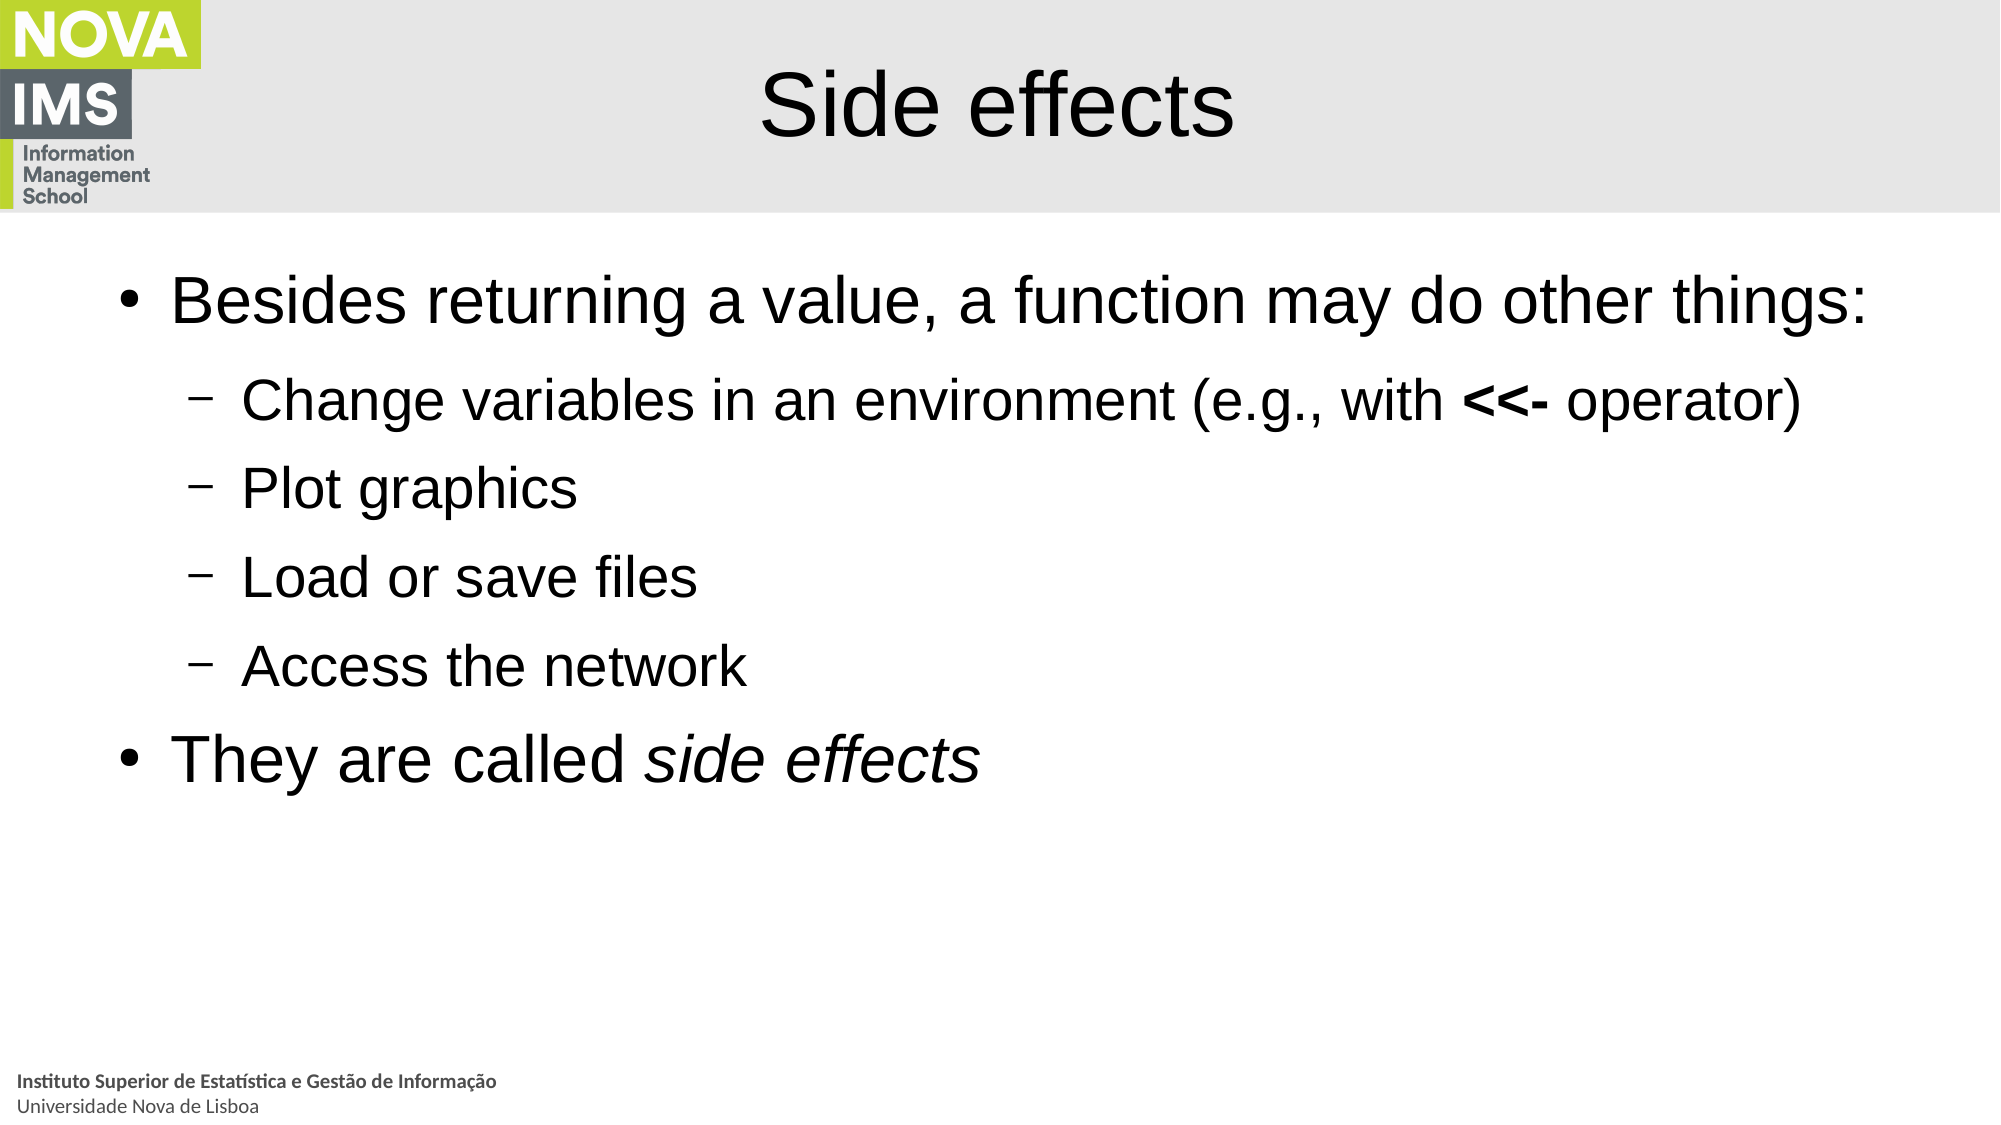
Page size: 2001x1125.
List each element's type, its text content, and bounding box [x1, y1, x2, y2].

list Besides returning a value, a function may do other things: Change variables in an environment (e.g., with <<- operator) Plot graphics Load or save files Access the network They are called side effects [99, 263, 1900, 916]
picture [0, 0, 201, 209]
title Side effects [94, 19, 1902, 189]
